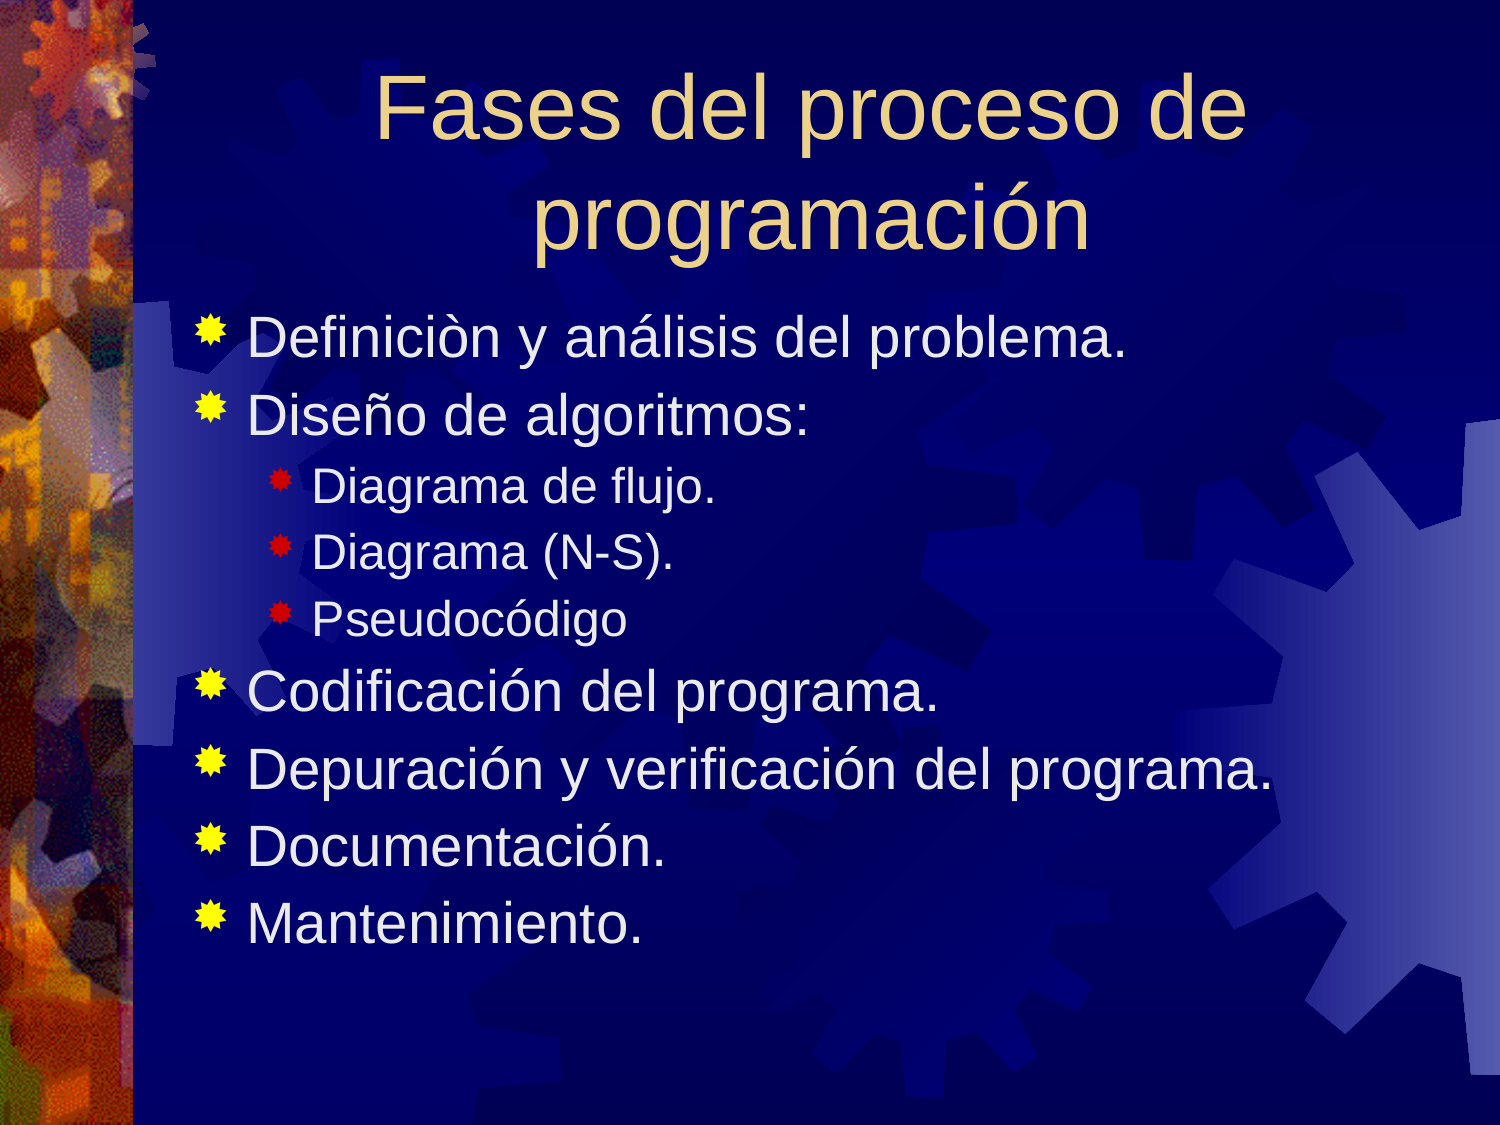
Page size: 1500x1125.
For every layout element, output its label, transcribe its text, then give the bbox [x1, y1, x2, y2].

picture [0, 0, 133, 1125]
title Fases del proceso de programación [174, 87, 1450, 275]
list Definiciòn y análisis del problema. Diseño de algoritmos: Diagrama de flujo. Diagrama (N-S). Pseudocódigo Codificación del programa. Depuración y verificación del programa. Documentación. Mantenimiento. [174, 299, 1450, 976]
